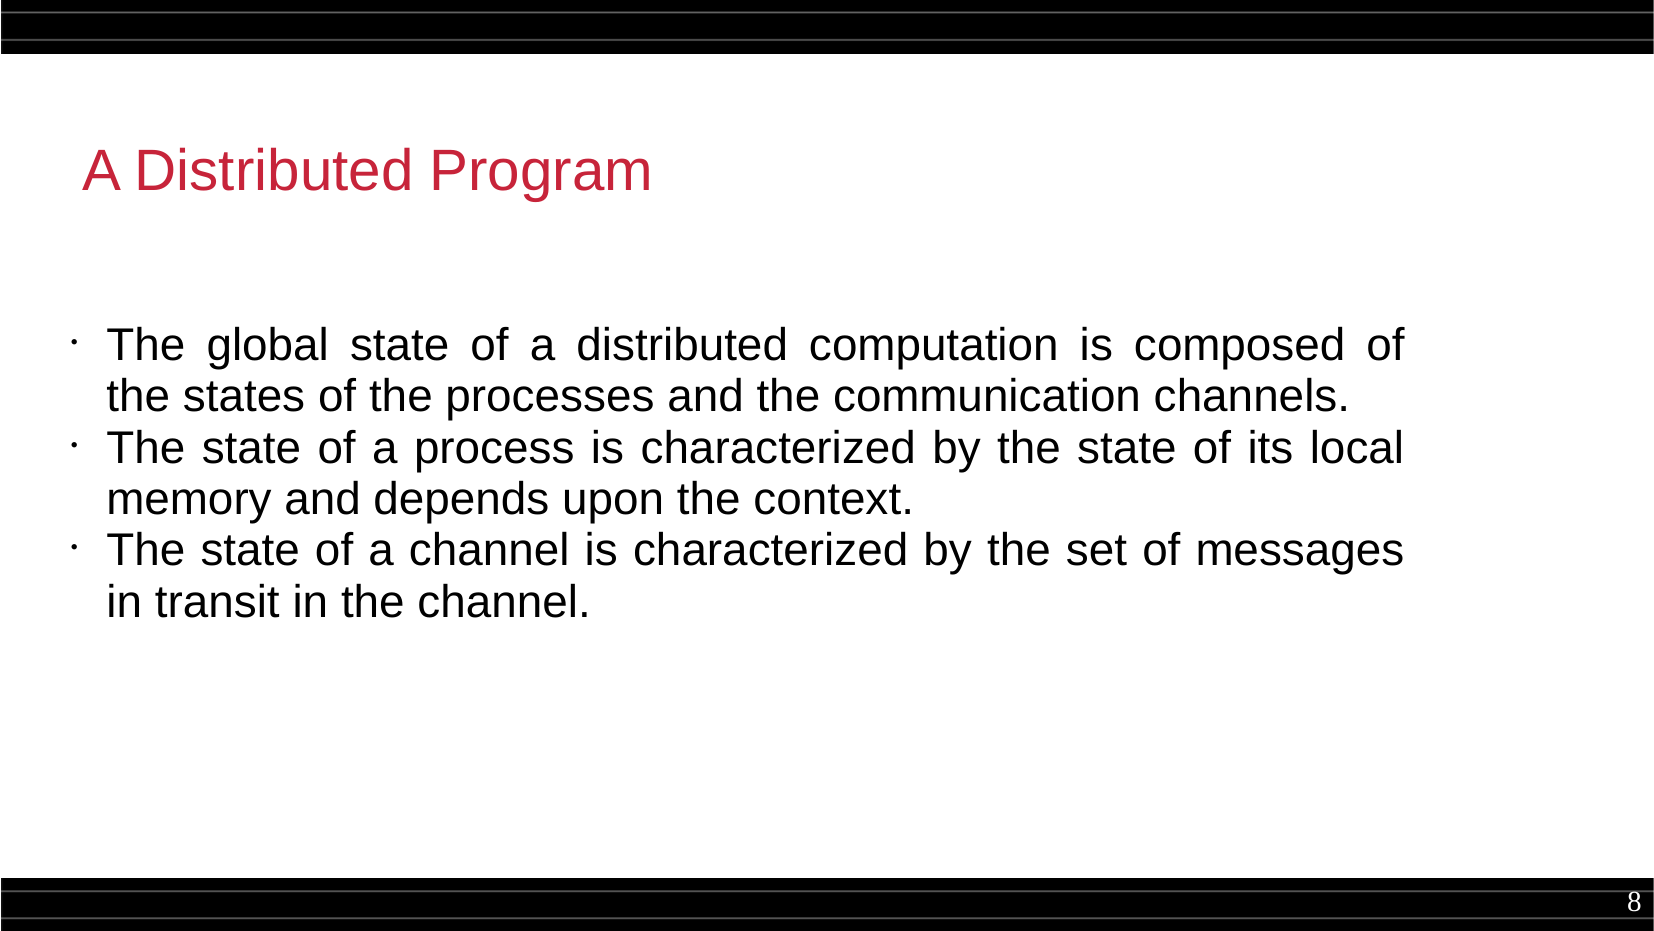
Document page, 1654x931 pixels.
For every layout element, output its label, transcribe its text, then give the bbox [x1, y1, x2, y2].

subtitle The global state of a distributed computation is composed of the states of the processes and the communication channels. The state of a process is characterized by the state of its local memory and depends upon the context. The state of a channel is characterized by the set of messages in transit in the channel. [70, 200, 1406, 746]
picture [1, 0, 1654, 54]
title A Distributed Program [82, 92, 1571, 249]
picture [1, 878, 1654, 931]
